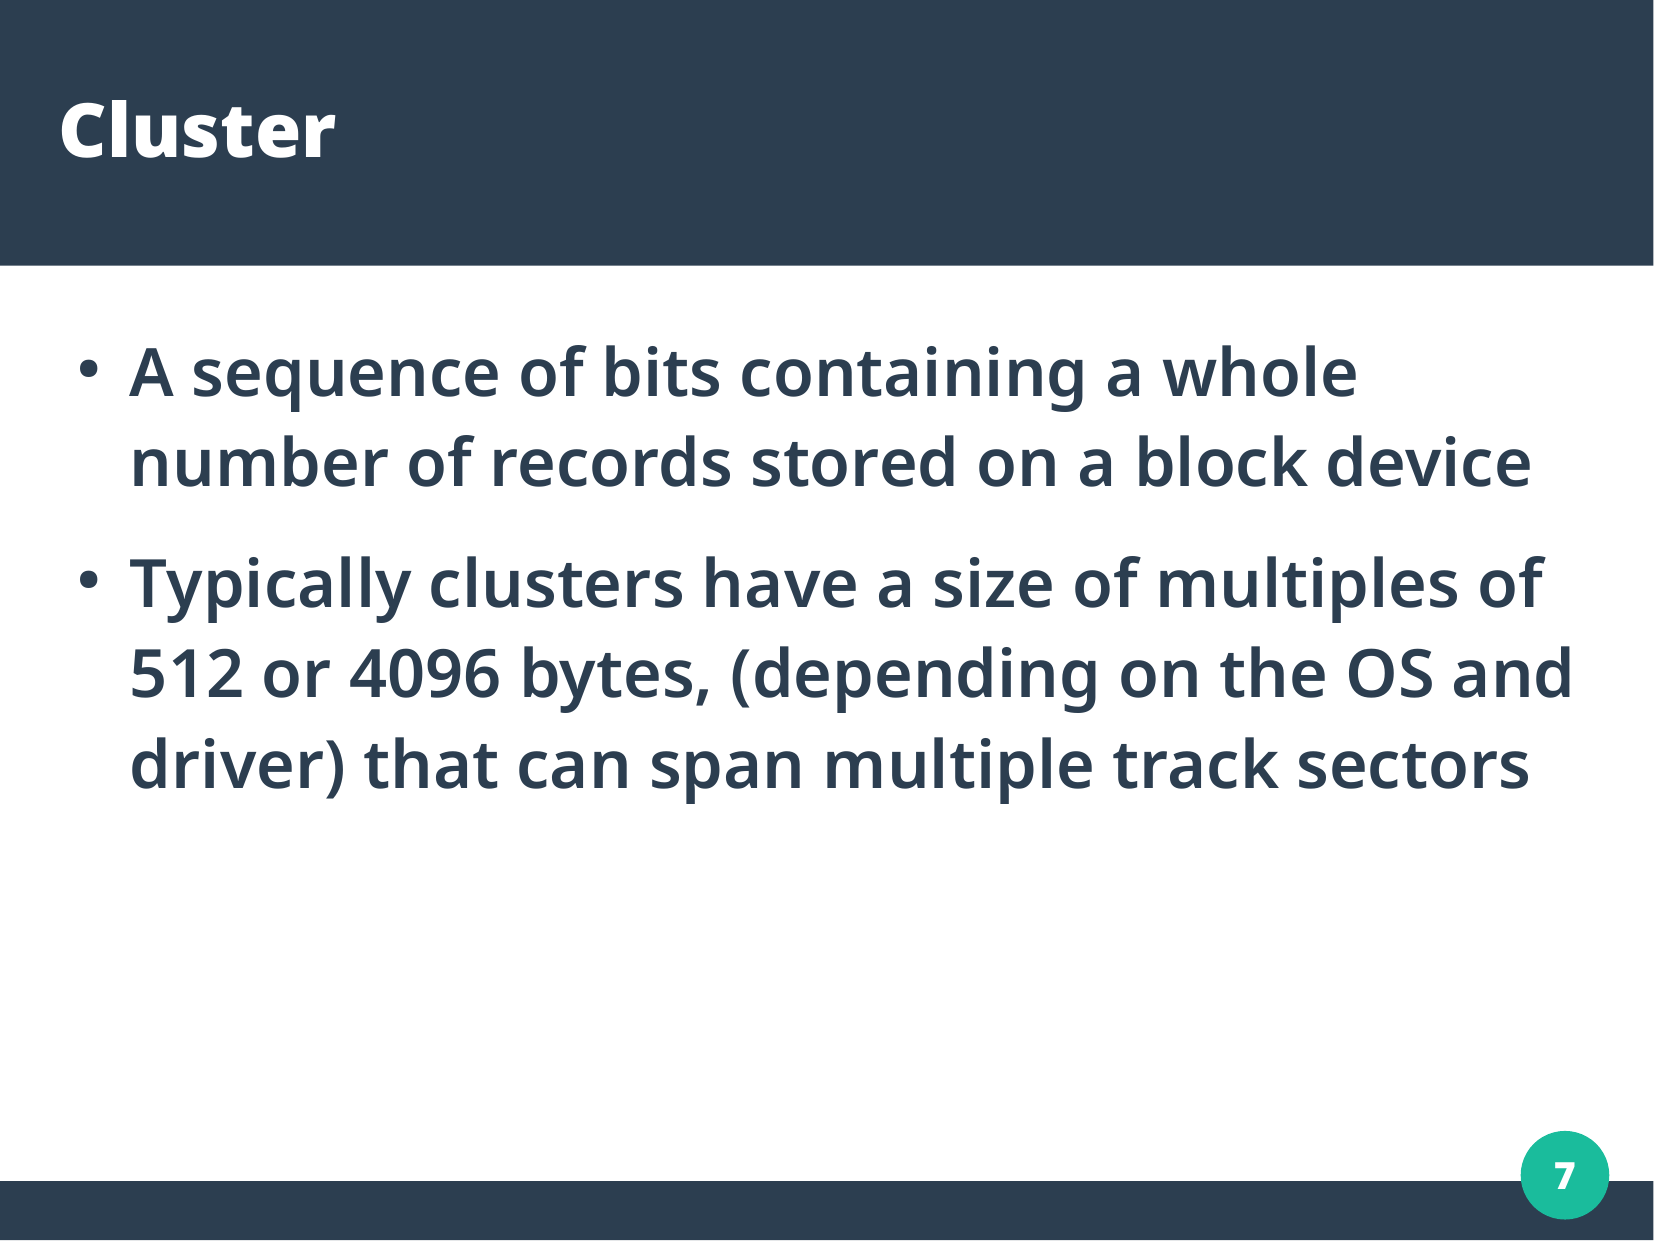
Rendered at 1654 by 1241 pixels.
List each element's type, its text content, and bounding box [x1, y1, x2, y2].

title Cluster [59, 49, 1595, 207]
list A sequence of bits containing a whole number of records stored on a block device Typically clusters have a size of multiples of 512 or 4096 bytes, (depending on the OS and driver) that can span multiple track sectors [59, 324, 1595, 1152]
